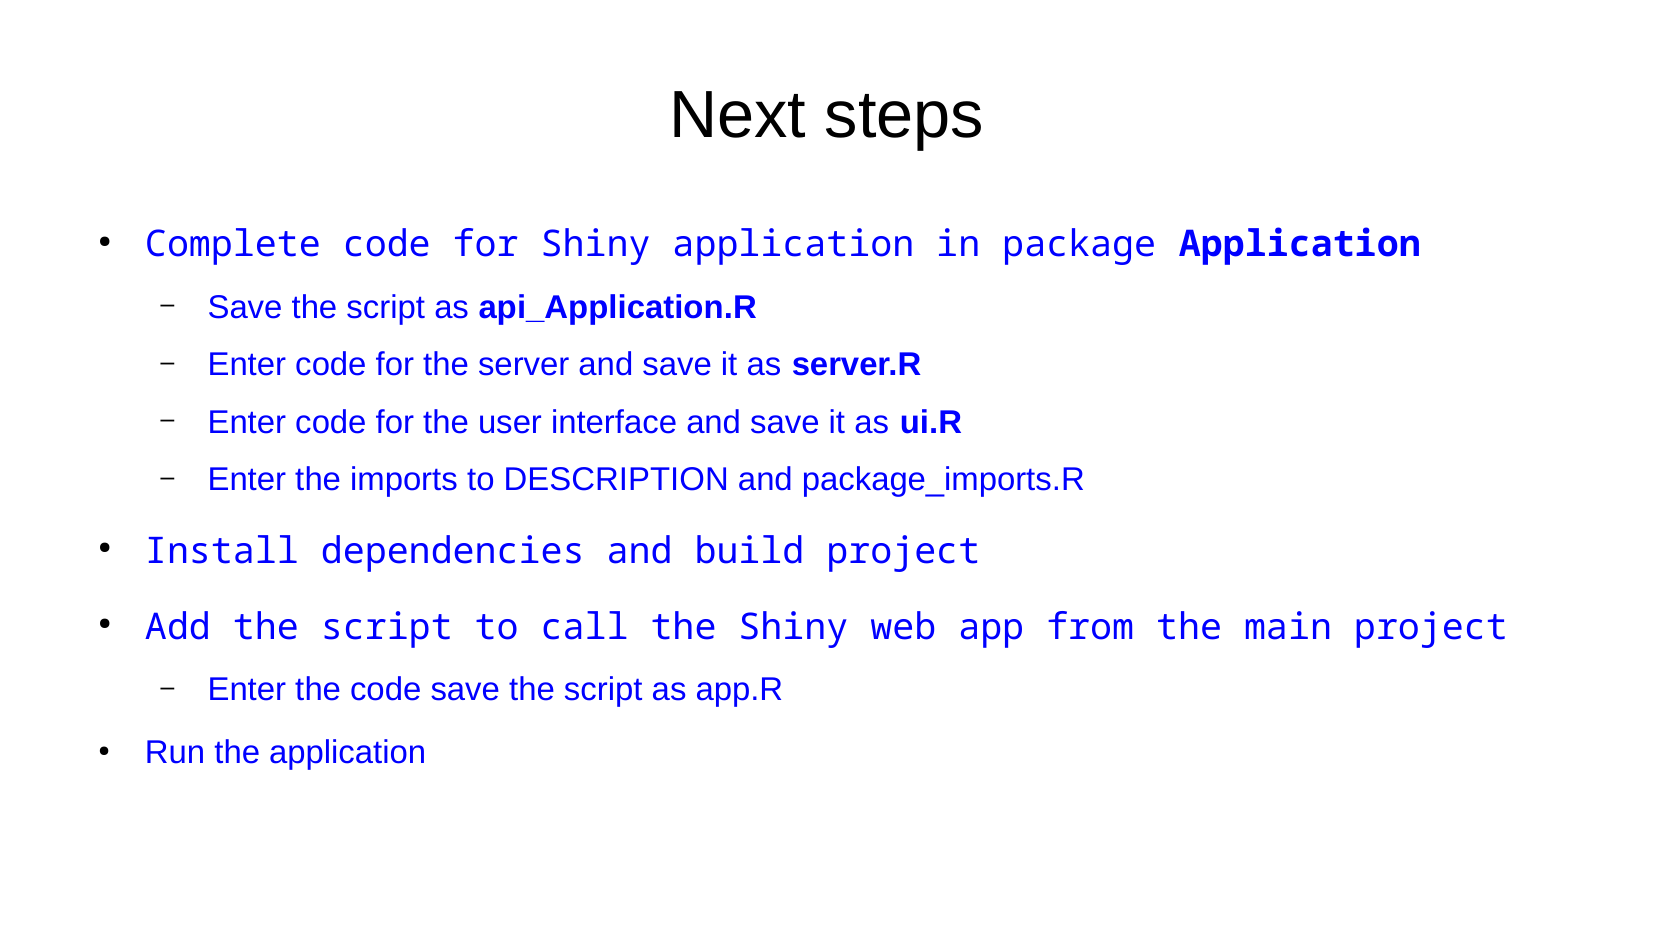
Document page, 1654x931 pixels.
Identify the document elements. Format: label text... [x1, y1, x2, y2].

title Next steps [82, 37, 1571, 193]
list Complete code for Shiny application in package Application Save the script as api_Application.R Enter code for the server and save it as server.R Enter code for the user interface and save it as ui.R Enter the imports to DESCRIPTION and package_imports.R Install dependencies and build project Add the script to call the Shiny web app from the main project Enter the code save the script as app.R Run the application [82, 217, 1516, 796]
